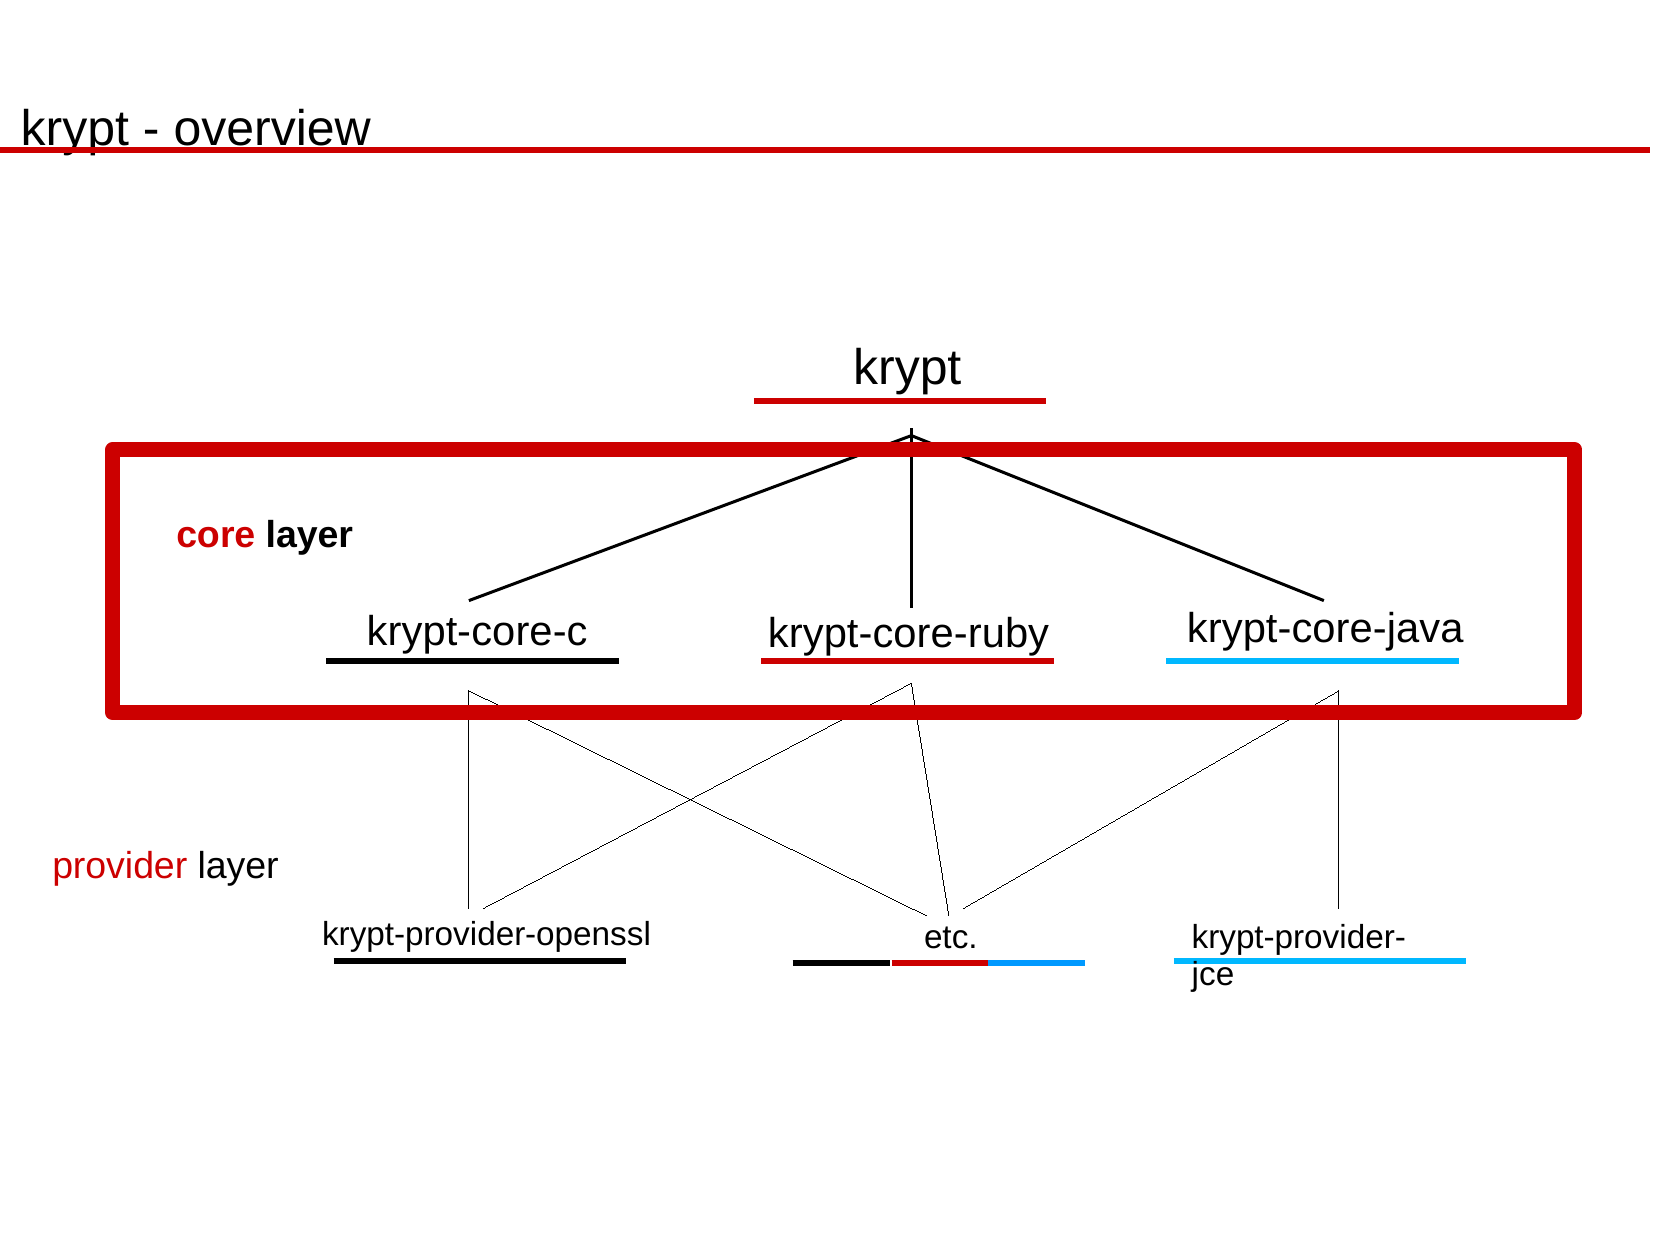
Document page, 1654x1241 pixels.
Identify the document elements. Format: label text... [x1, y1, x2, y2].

text_box krypt - overview [5, 92, 1654, 275]
subtitle [0, 0, 1654, 147]
text_box core layer [161, 505, 425, 563]
text_box krypt [835, 328, 1076, 406]
text_box krypt-core-ruby [750, 598, 1118, 688]
subtitle [0, 153, 1654, 1241]
text_box etc. [906, 908, 1199, 967]
text_box krypt-provider-jce [1199, 908, 1467, 967]
text_box krypt-core-java [1169, 594, 1537, 684]
text_box krypt-core-c [348, 597, 717, 686]
text_box krypt-provider-openssl [304, 904, 672, 994]
text_box provider layer [37, 837, 301, 894]
